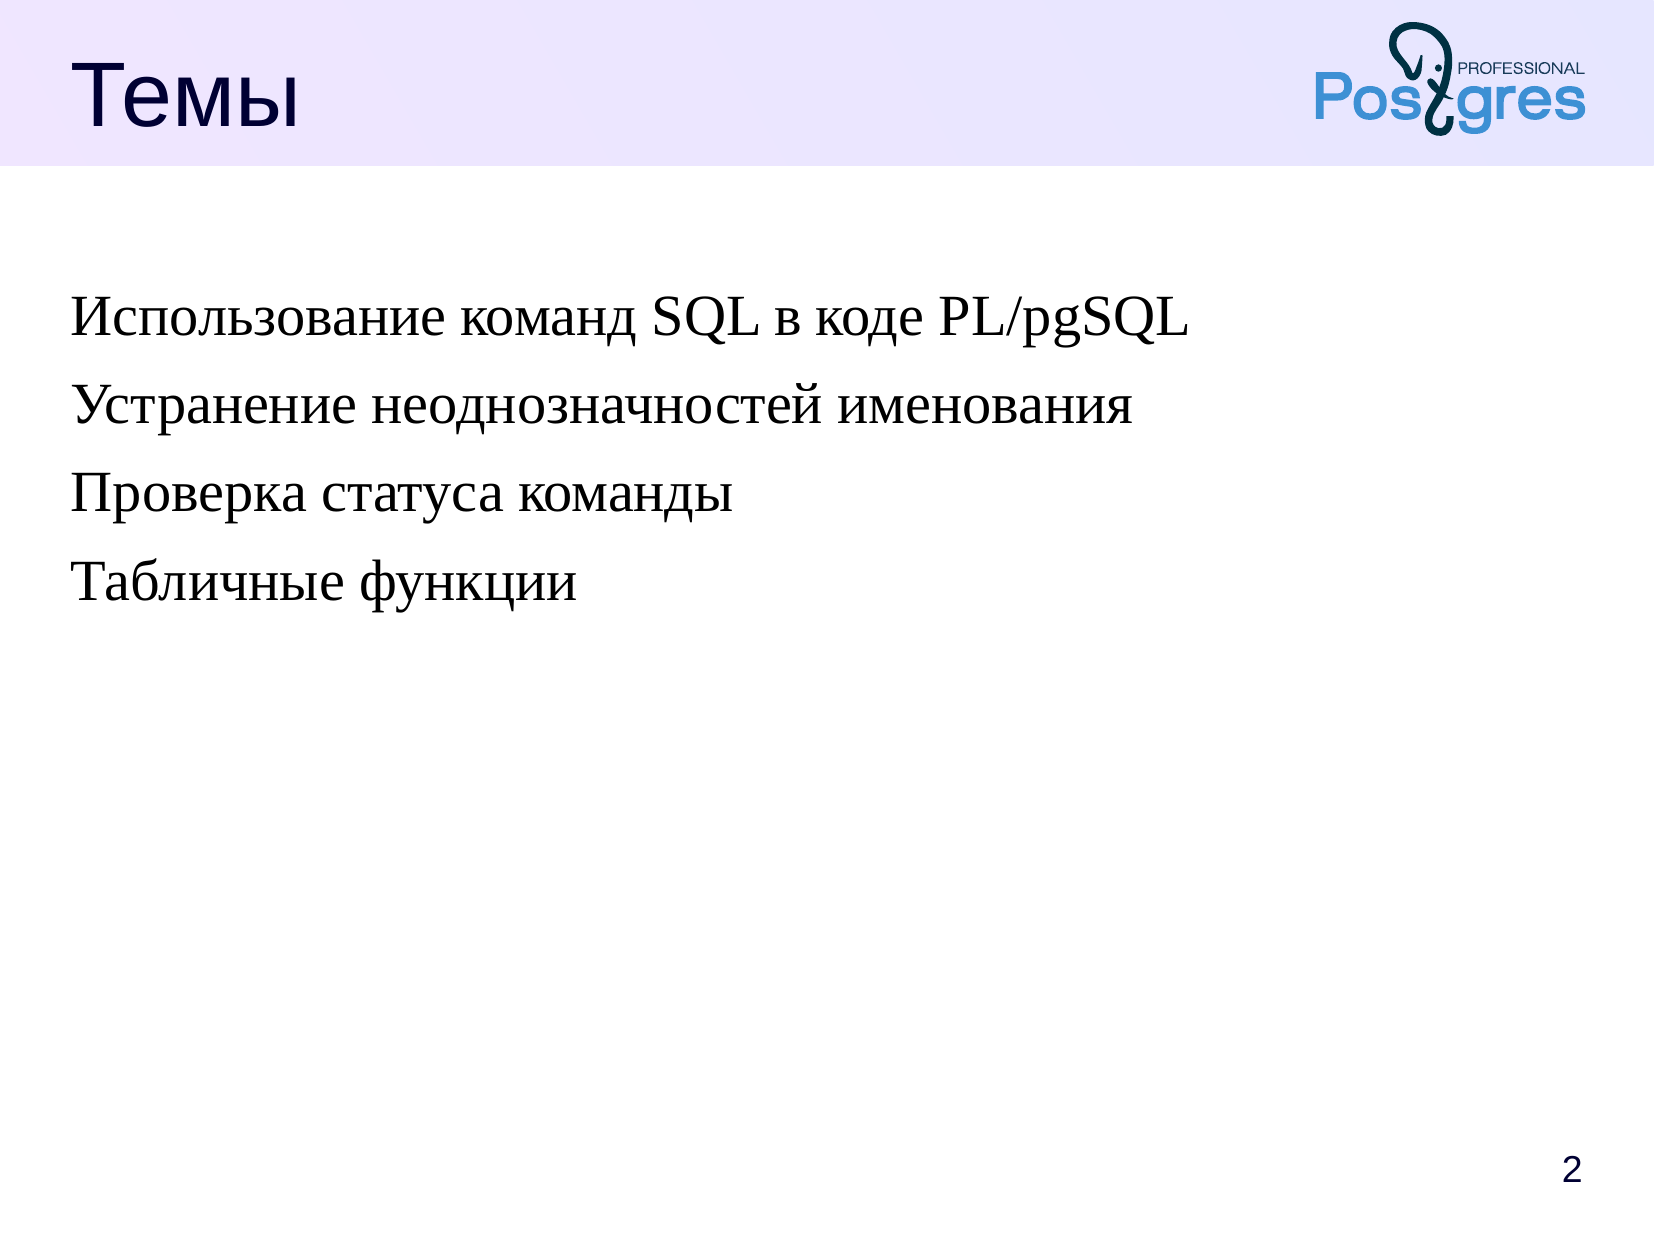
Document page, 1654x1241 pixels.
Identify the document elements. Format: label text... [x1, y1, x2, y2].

list Использование команд SQL в коде PL/pgSQL Устранение неоднозначностей именования Проверка статуса команды Табличные функции [70, 283, 1583, 1141]
title Темы [70, 43, 1241, 147]
